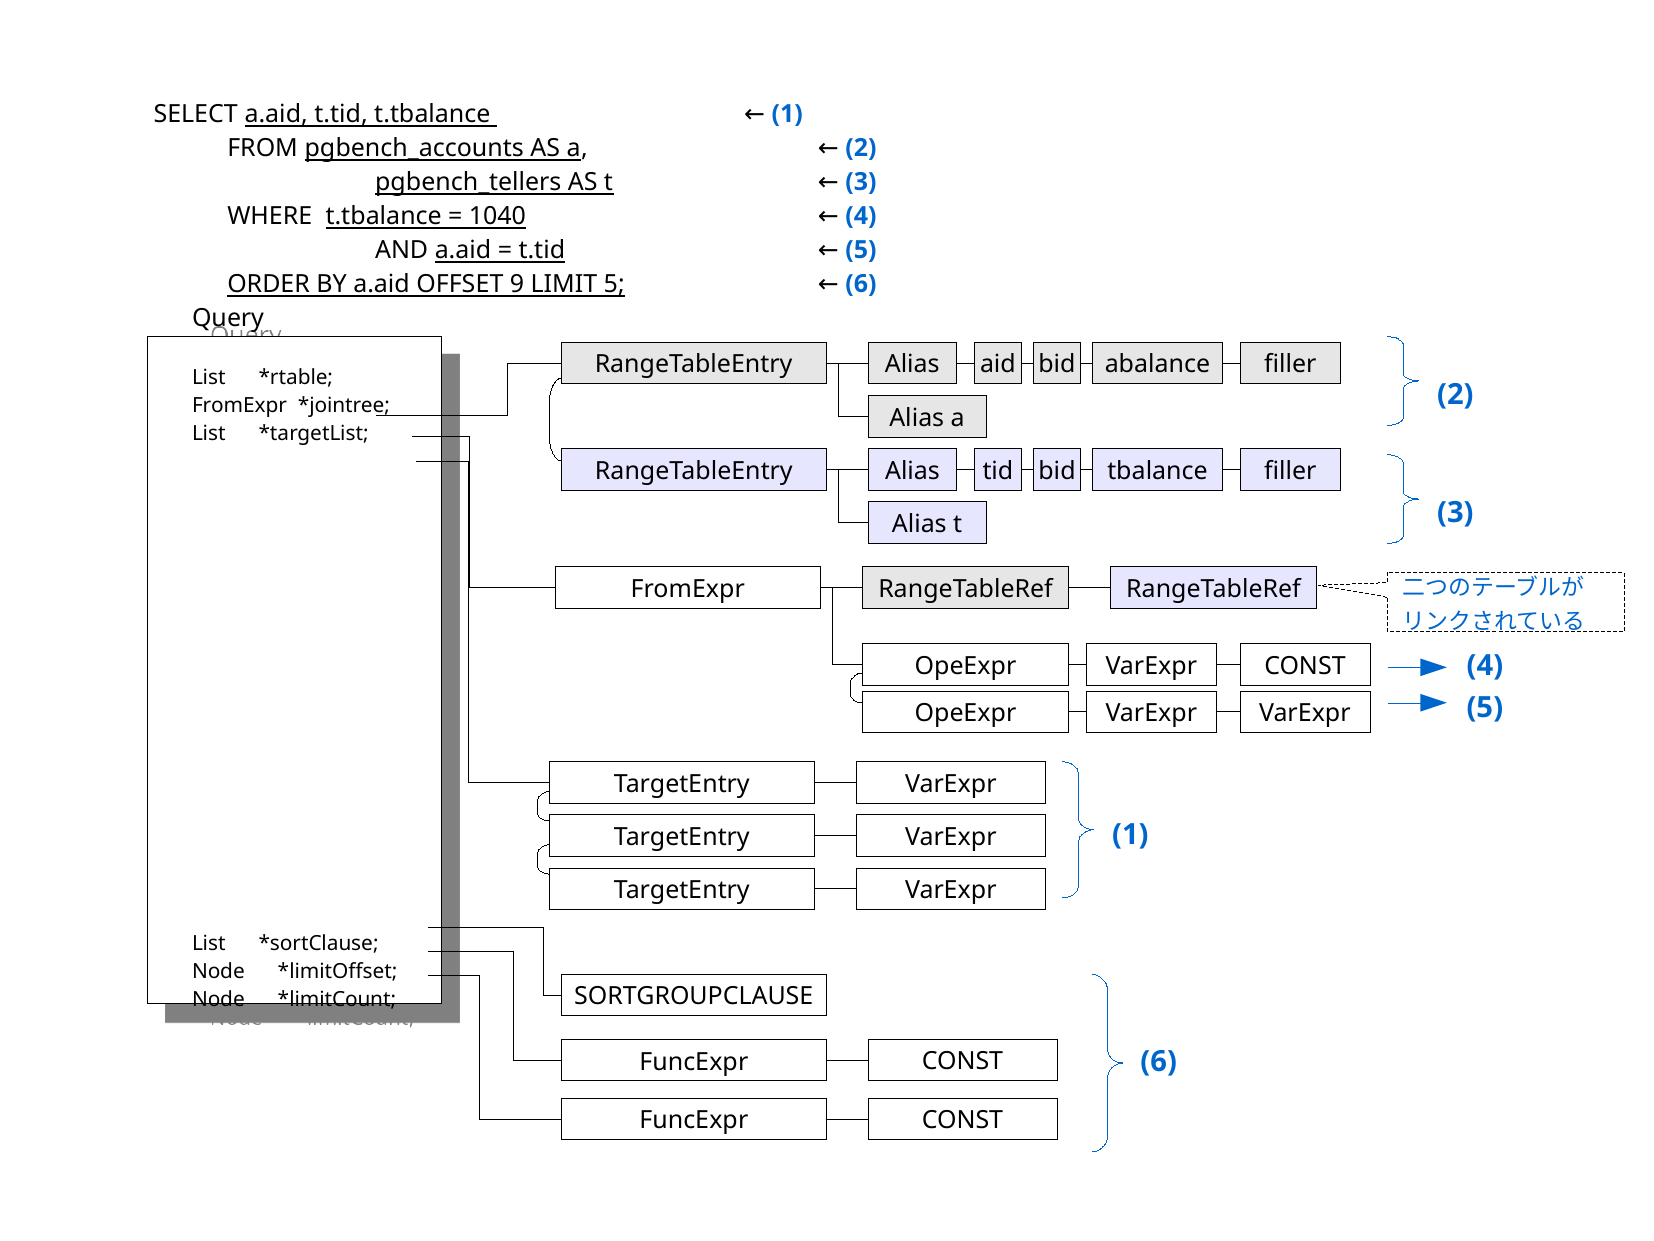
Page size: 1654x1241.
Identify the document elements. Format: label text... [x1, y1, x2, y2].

text_box bid [1033, 342, 1081, 384]
text_box bid [1033, 448, 1081, 491]
text_box TargetEntry [549, 761, 815, 804]
text_box (3) [1422, 483, 1531, 538]
text_box (6) [1125, 1032, 1230, 1087]
text_box VarExpr [856, 868, 1046, 910]
text_box RangeTableEntry [561, 448, 827, 491]
text_box (2) [1422, 365, 1531, 420]
text_box FromExpr [555, 566, 821, 609]
text_box TargetEntry [549, 868, 815, 910]
text_box Query List *rtable; FromExpr *jointree; List *targetList; List *sortClause; Node *limitOffset; Node *limitCount; [147, 336, 442, 1004]
text_box Alias a [868, 395, 987, 438]
text_box VarExpr [1240, 691, 1371, 733]
text_box (1) [1097, 806, 1206, 861]
text_box filler [1240, 448, 1341, 491]
text_box CONST [868, 1039, 1058, 1081]
text_box CONST [1240, 643, 1371, 686]
text_box RangeTableEntry [561, 342, 827, 384]
text_box TargetEntry [549, 814, 815, 857]
text_box SELECT a.aid, t.tid, t.tbalance ← (1) FROM pgbench_accounts AS a, ← (2) pgbench_tellers AS t ← (3) WHERE t.tbalance = 1040 ← (4) AND a.aid = t.tid ← (5) ORDER BY a.aid OFFSET 9 LIMIT 5; ← (6) [138, 88, 1004, 305]
text_box FuncExpr [561, 1098, 827, 1140]
text_box VarExpr [1086, 691, 1217, 733]
text_box OpeExpr [862, 691, 1069, 733]
text_box tid [974, 448, 1022, 491]
text_box aid [974, 342, 1022, 384]
text_box VarExpr [856, 761, 1046, 804]
text_box Alias t [868, 501, 987, 544]
text_box (5) [1451, 692, 1560, 733]
text_box tbalance [1092, 448, 1223, 491]
text_box 二つのテーブルが リンクされている [1318, 572, 1625, 632]
text_box (4) [1451, 637, 1560, 692]
text_box VarExpr [1086, 643, 1217, 686]
text_box RangeTableRef [1110, 566, 1317, 609]
text_box OpeExpr [862, 643, 1069, 686]
text_box VarExpr [856, 814, 1046, 857]
text_box abalance [1092, 342, 1223, 384]
text_box filler [1240, 342, 1341, 384]
text_box Alias [868, 448, 957, 491]
text_box RangeTableRef [862, 566, 1069, 609]
text_box CONST [868, 1098, 1058, 1140]
text_box Alias [868, 342, 957, 384]
text_box FuncExpr [561, 1039, 827, 1081]
text_box SORTGROUPCLAUSE [561, 974, 827, 1016]
